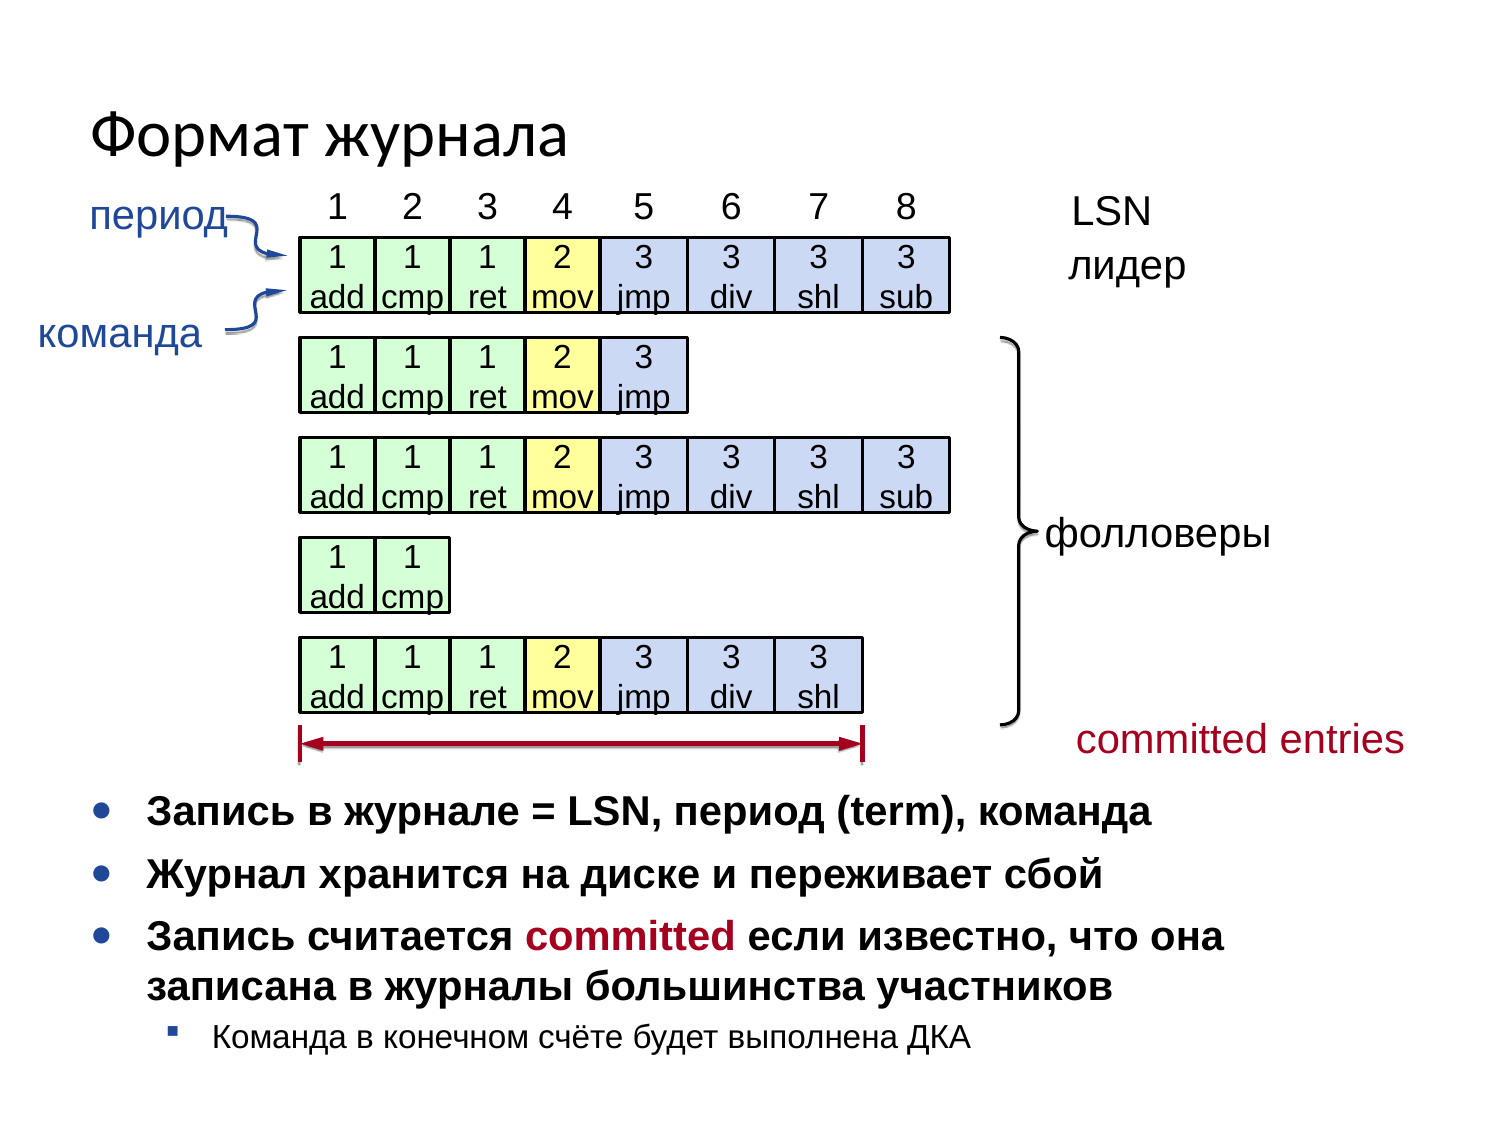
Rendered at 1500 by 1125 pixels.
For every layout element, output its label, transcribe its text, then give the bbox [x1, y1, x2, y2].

text_box 1 ret [449, 237, 524, 313]
text_box 1 ret [449, 337, 524, 413]
text_box 1 cmp [374, 437, 449, 513]
text_box 1 add [299, 237, 374, 313]
text_box 3 shl [774, 637, 863, 713]
text_box 3 jmp [657, 492, 666, 506]
text_box 1 cmp [430, 692, 439, 706]
text_box 1 add [299, 637, 374, 713]
text_box фолловеры [1044, 505, 1272, 557]
text_box команда [37, 305, 203, 357]
text_box LSN [1071, 184, 1153, 235]
text_box 3 jmp [600, 337, 688, 413]
text_box 1 ret [449, 637, 524, 713]
text_box 1 cmp [430, 292, 439, 306]
text_box 3 jmp [657, 692, 666, 706]
text_box 1 cmp [374, 337, 449, 413]
text_box 3 jmp [657, 292, 666, 306]
text_box 3 div [687, 237, 774, 313]
text_box 2 mov [524, 237, 600, 313]
text_box 3 sub [862, 237, 950, 313]
text_box 7 [774, 174, 862, 235]
text_box 6 [687, 174, 774, 235]
text_box 1 cmp [430, 392, 439, 406]
list Запись в журнале = LSN, период (term), команда Журнал хранится на диске и переживает сбой Запись считается committed если известно, что она записана в журналы большинства участников Команда в конечном счёте будет выполнена ДКА [75, 776, 1425, 1014]
text_box 3 jmp [600, 437, 687, 513]
text_box 3 div [687, 437, 774, 513]
text_box 5 [599, 174, 687, 235]
text_box 8 [862, 174, 950, 235]
text_box 4 [524, 174, 599, 235]
text_box период [89, 187, 229, 238]
text_box 3 jmp [600, 637, 687, 713]
text_box 1 add [299, 537, 374, 613]
text_box committed entries [1075, 712, 1406, 763]
text_box 3 div [687, 637, 774, 713]
text_box 1 [299, 174, 374, 235]
text_box 3 shl [774, 437, 862, 513]
text_box 3 jmp [657, 392, 666, 406]
text_box 2 mov [524, 637, 600, 713]
text_box 1 ret [449, 437, 524, 513]
text_box 1 add [299, 337, 374, 413]
text_box 2 mov [524, 337, 600, 413]
text_box 1 cmp [374, 537, 450, 613]
text_box 2 mov [524, 437, 600, 513]
text_box 3 jmp [600, 237, 687, 313]
title Формат журнала [75, 79, 1425, 180]
text_box период [141, 209, 153, 227]
text_box 1 cmp [374, 237, 449, 313]
text_box 1 add [299, 437, 374, 513]
text_box 1 cmp [430, 592, 439, 606]
text_box 2 [374, 174, 449, 235]
text_box 1 cmp [430, 492, 439, 506]
text_box лидер [1068, 237, 1187, 289]
text_box 3 sub [862, 437, 950, 513]
text_box 1 cmp [374, 637, 449, 713]
text_box 3 shl [774, 237, 862, 313]
text_box 3 [449, 174, 524, 235]
